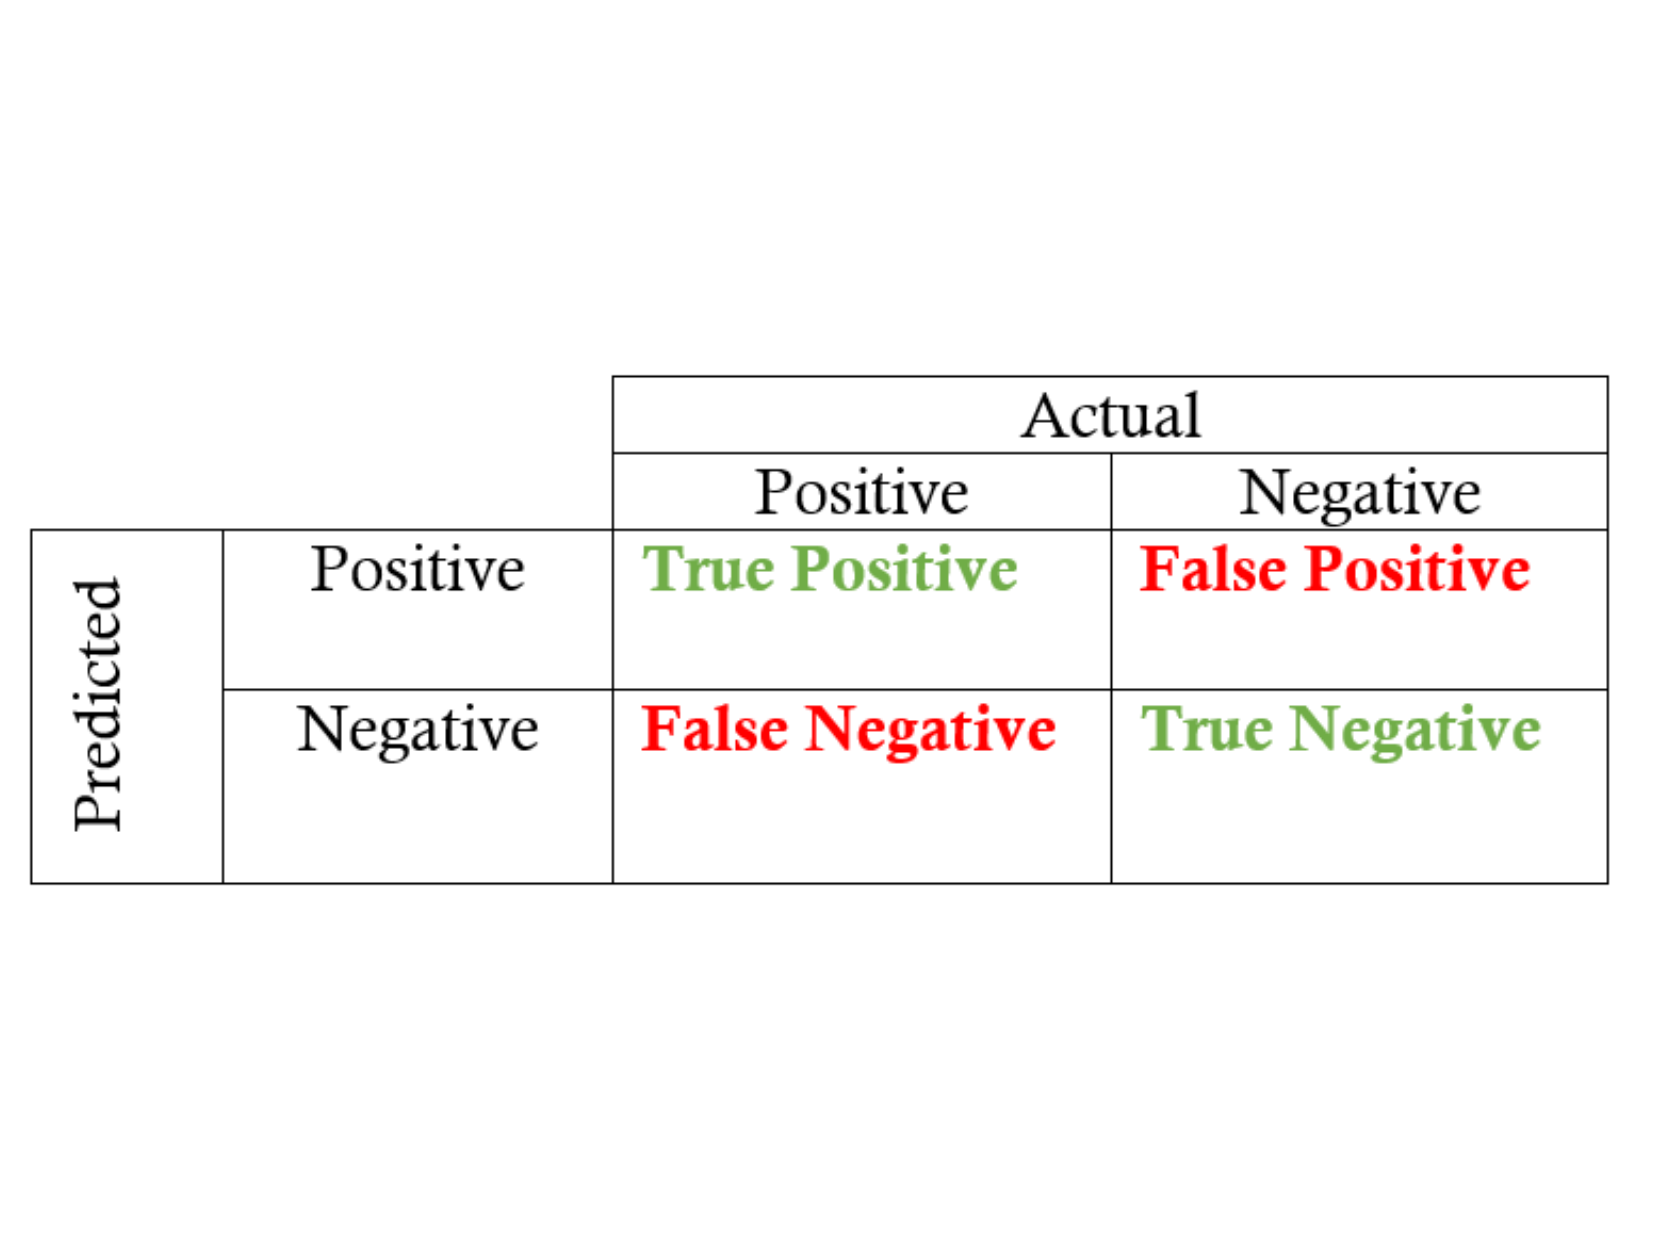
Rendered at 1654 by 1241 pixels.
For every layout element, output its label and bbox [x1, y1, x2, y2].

picture [0, 312, 1654, 931]
